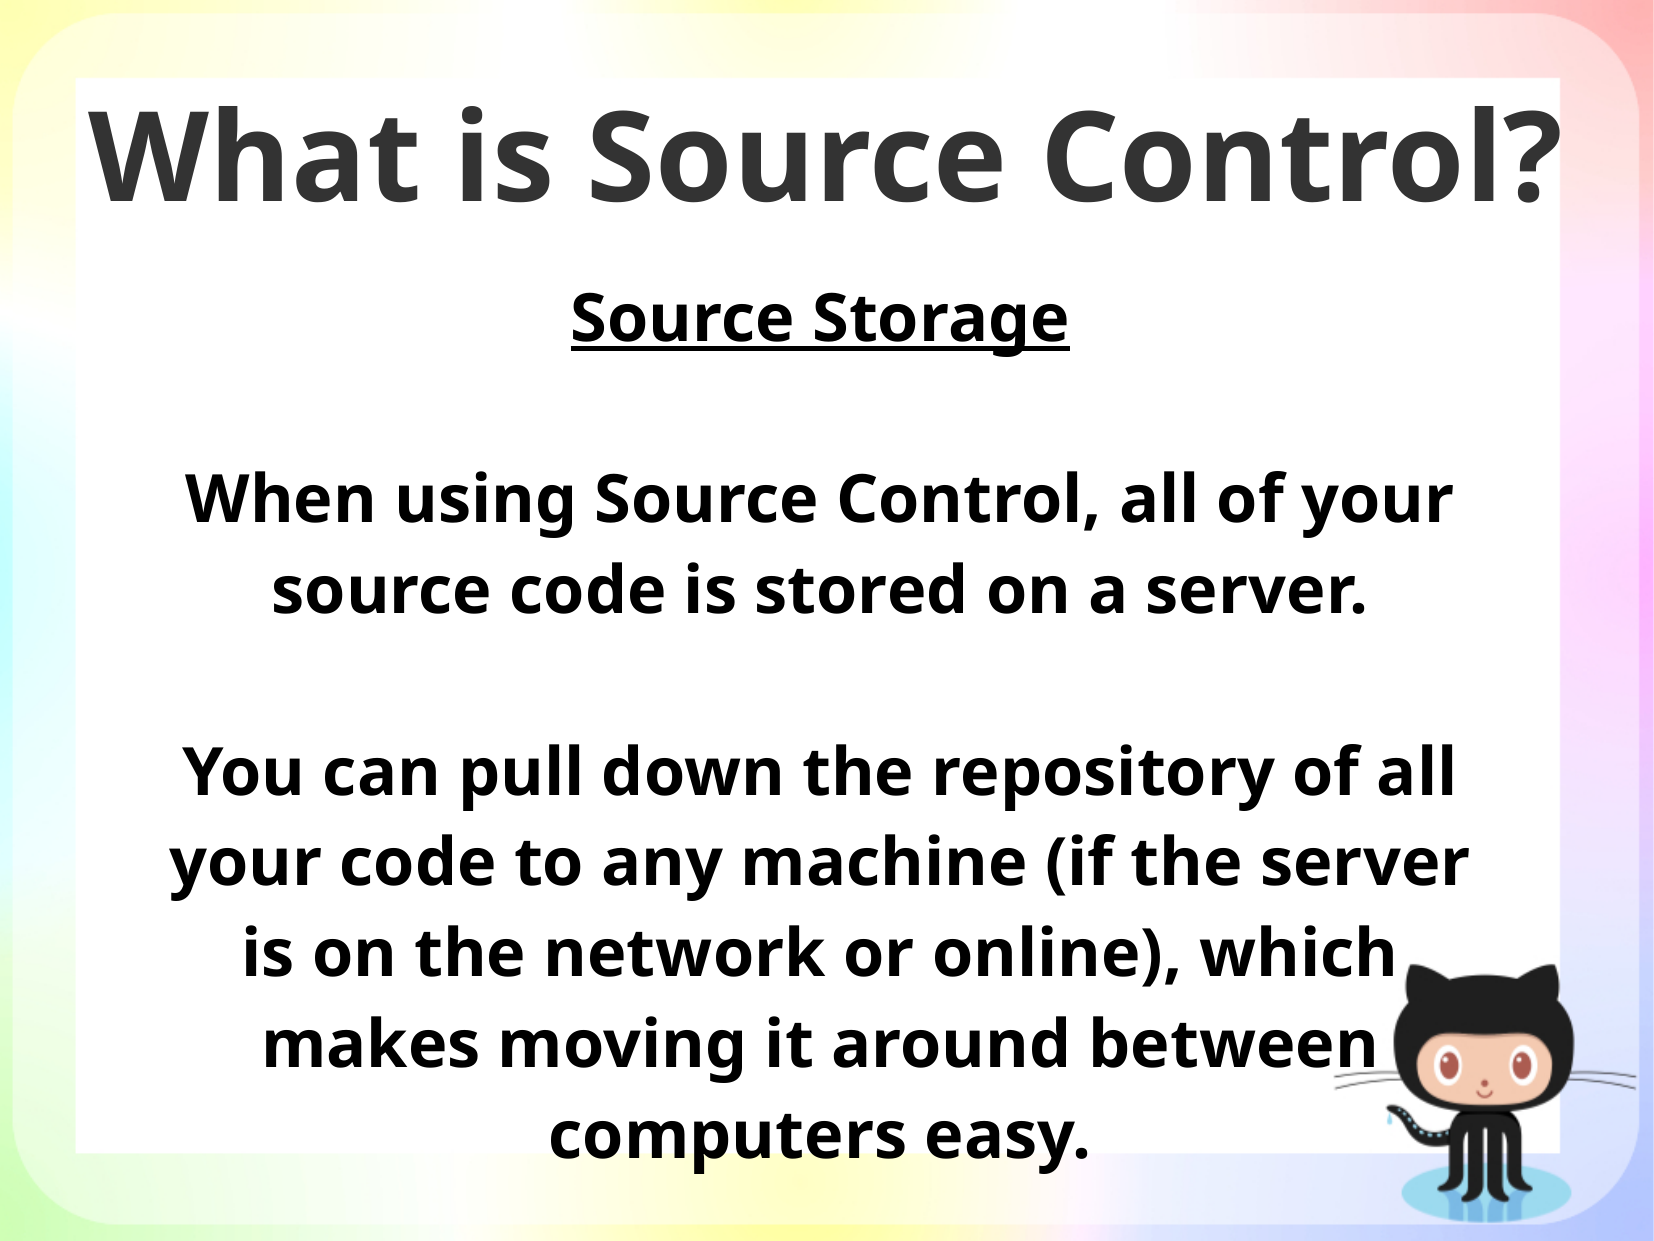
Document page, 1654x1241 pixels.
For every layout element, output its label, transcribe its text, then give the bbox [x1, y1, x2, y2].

picture [0, 0, 1654, 1241]
text_box Source Storage When using Source Control, all of your source code is stored on a server. You can pull down the repository of all your code to any machine (if the server is on the network or online), which makes moving it around between computers easy. [135, 270, 1506, 1072]
title What is Source Control? [82, 49, 1571, 257]
